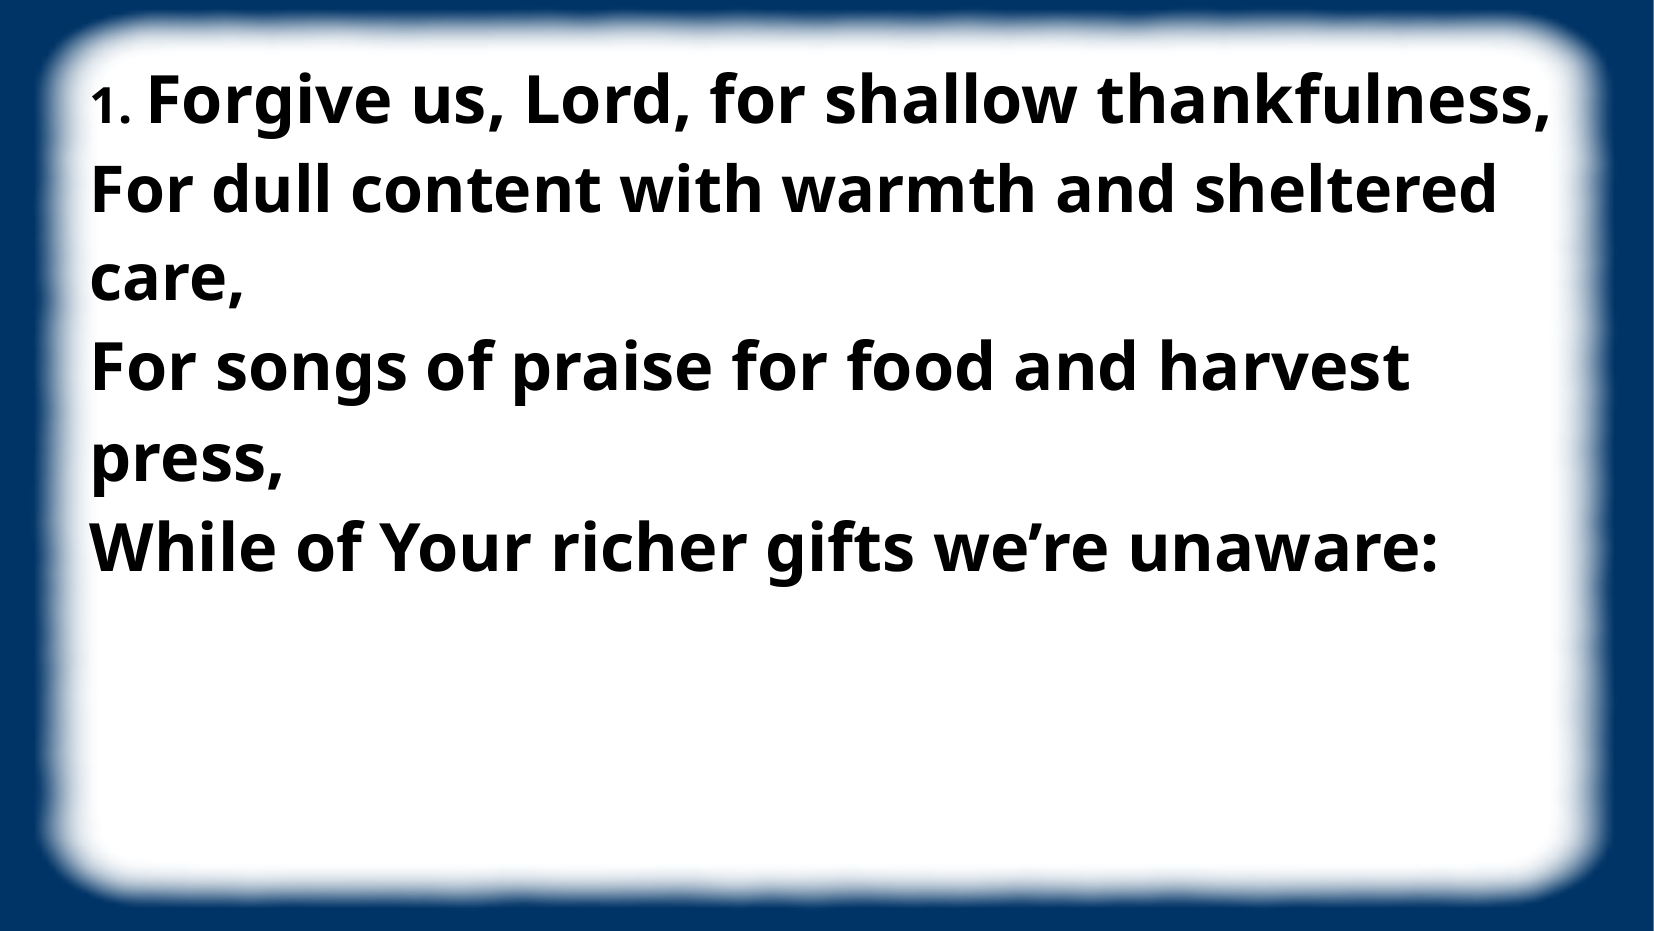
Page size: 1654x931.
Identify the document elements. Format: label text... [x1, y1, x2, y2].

picture [0, 0, 1654, 931]
text_box 1. Forgive us, Lord, for shallow thankfulness, For dull content with warmth and sheltered care, For songs of praise for food and harvest press, While of Your richer gifts we’re unaware: [75, 45, 1591, 436]
